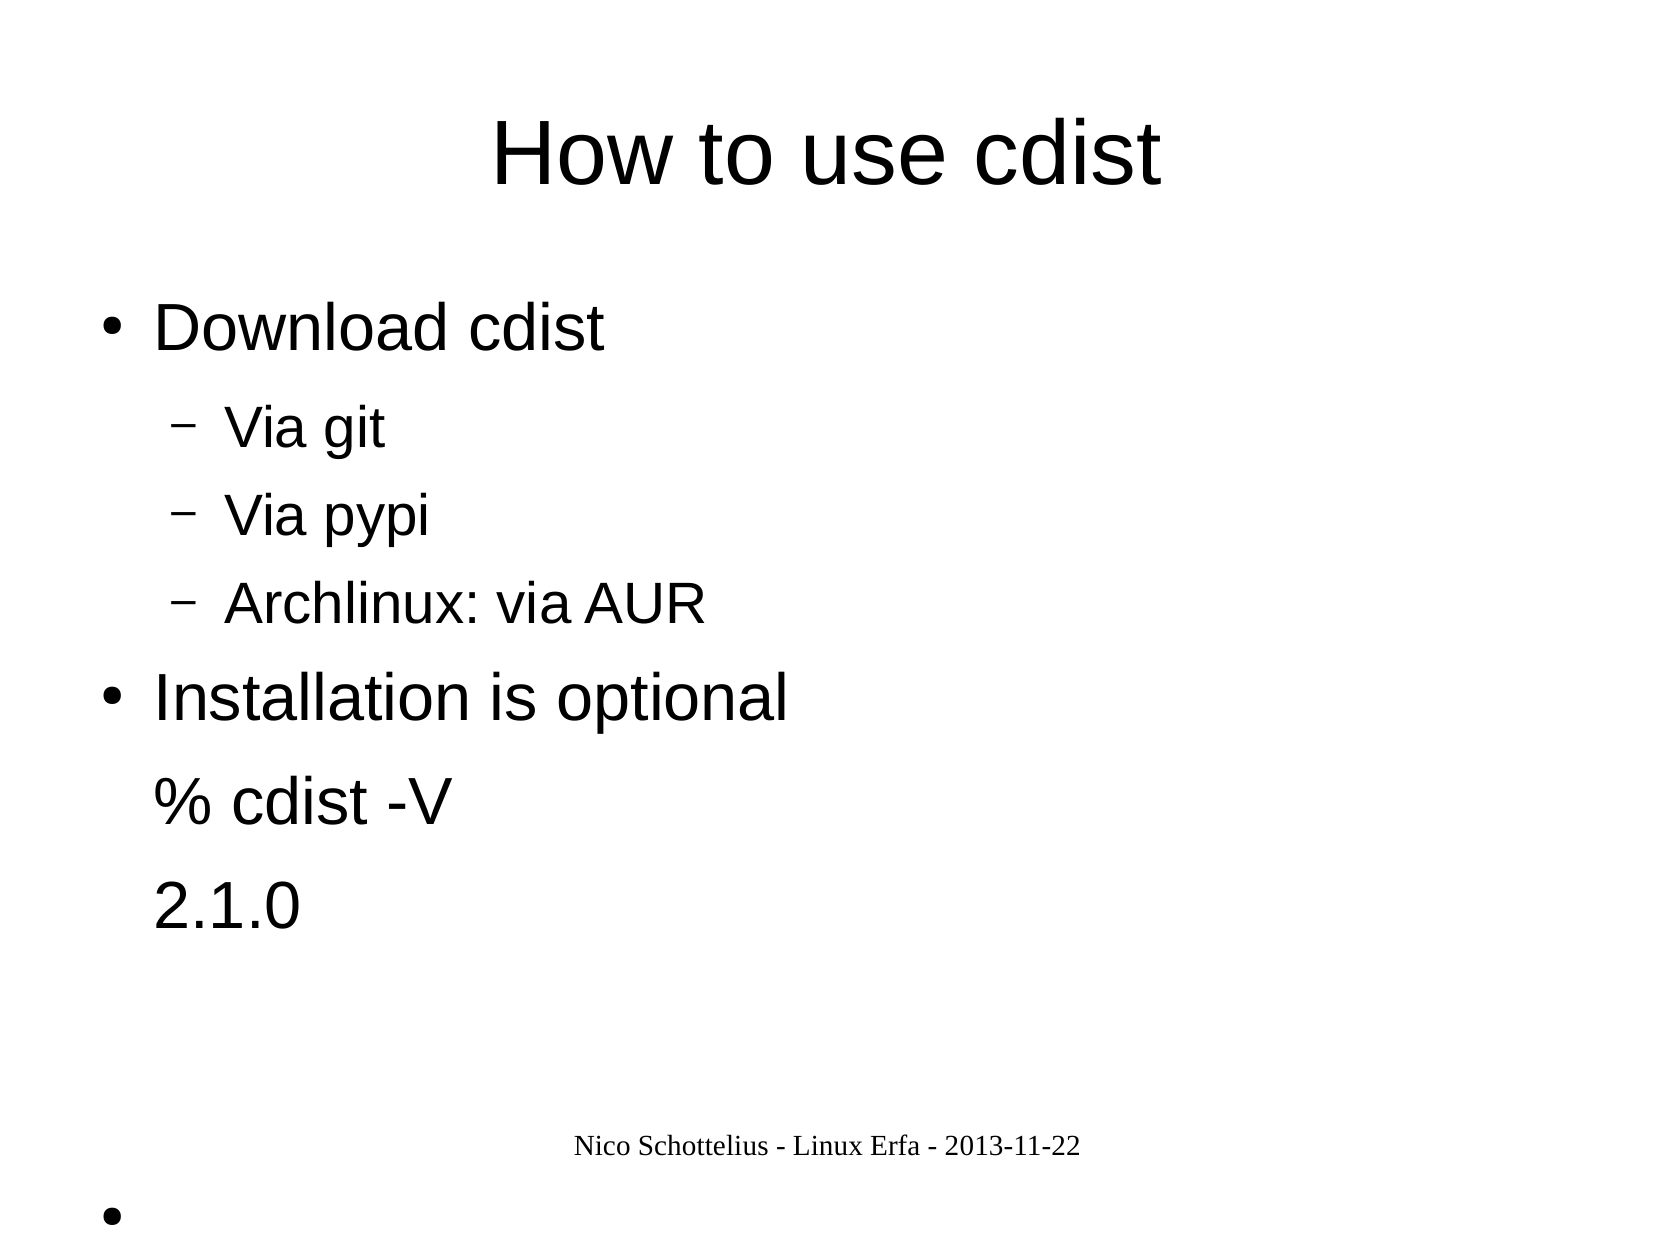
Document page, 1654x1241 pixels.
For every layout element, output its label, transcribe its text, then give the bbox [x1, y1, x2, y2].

title How to use cdist [82, 49, 1571, 257]
list Download cdist Via git Via pypi Archlinux: via AUR Installation is optional % cdist -V 2.1.0 [82, 290, 1538, 1010]
